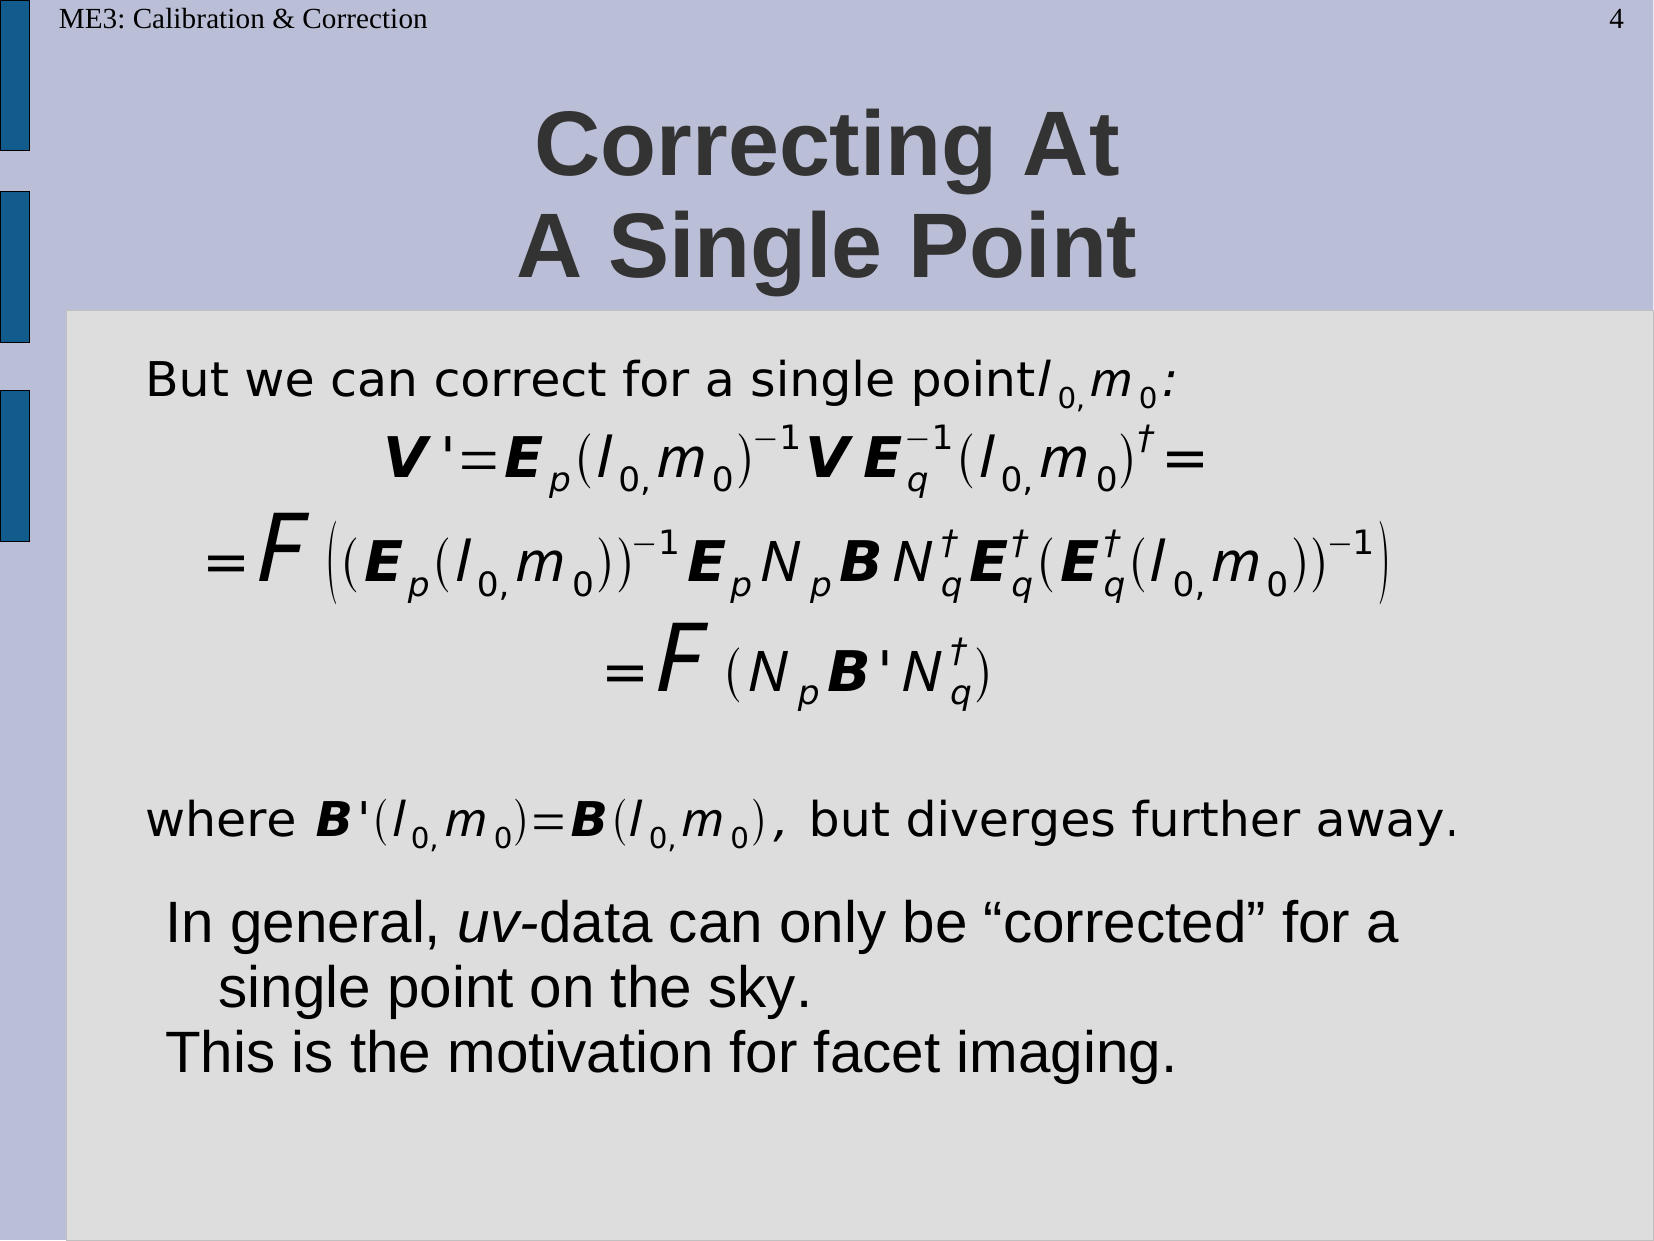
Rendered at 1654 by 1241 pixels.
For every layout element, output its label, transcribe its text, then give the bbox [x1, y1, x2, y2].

chart [139, 344, 1454, 856]
title Correcting At A Single Point [121, 87, 1534, 302]
list In general, uv-data can only be “corrected” for a single point on the sky. This is the motivation for facet imaging. [147, 889, 1560, 1093]
